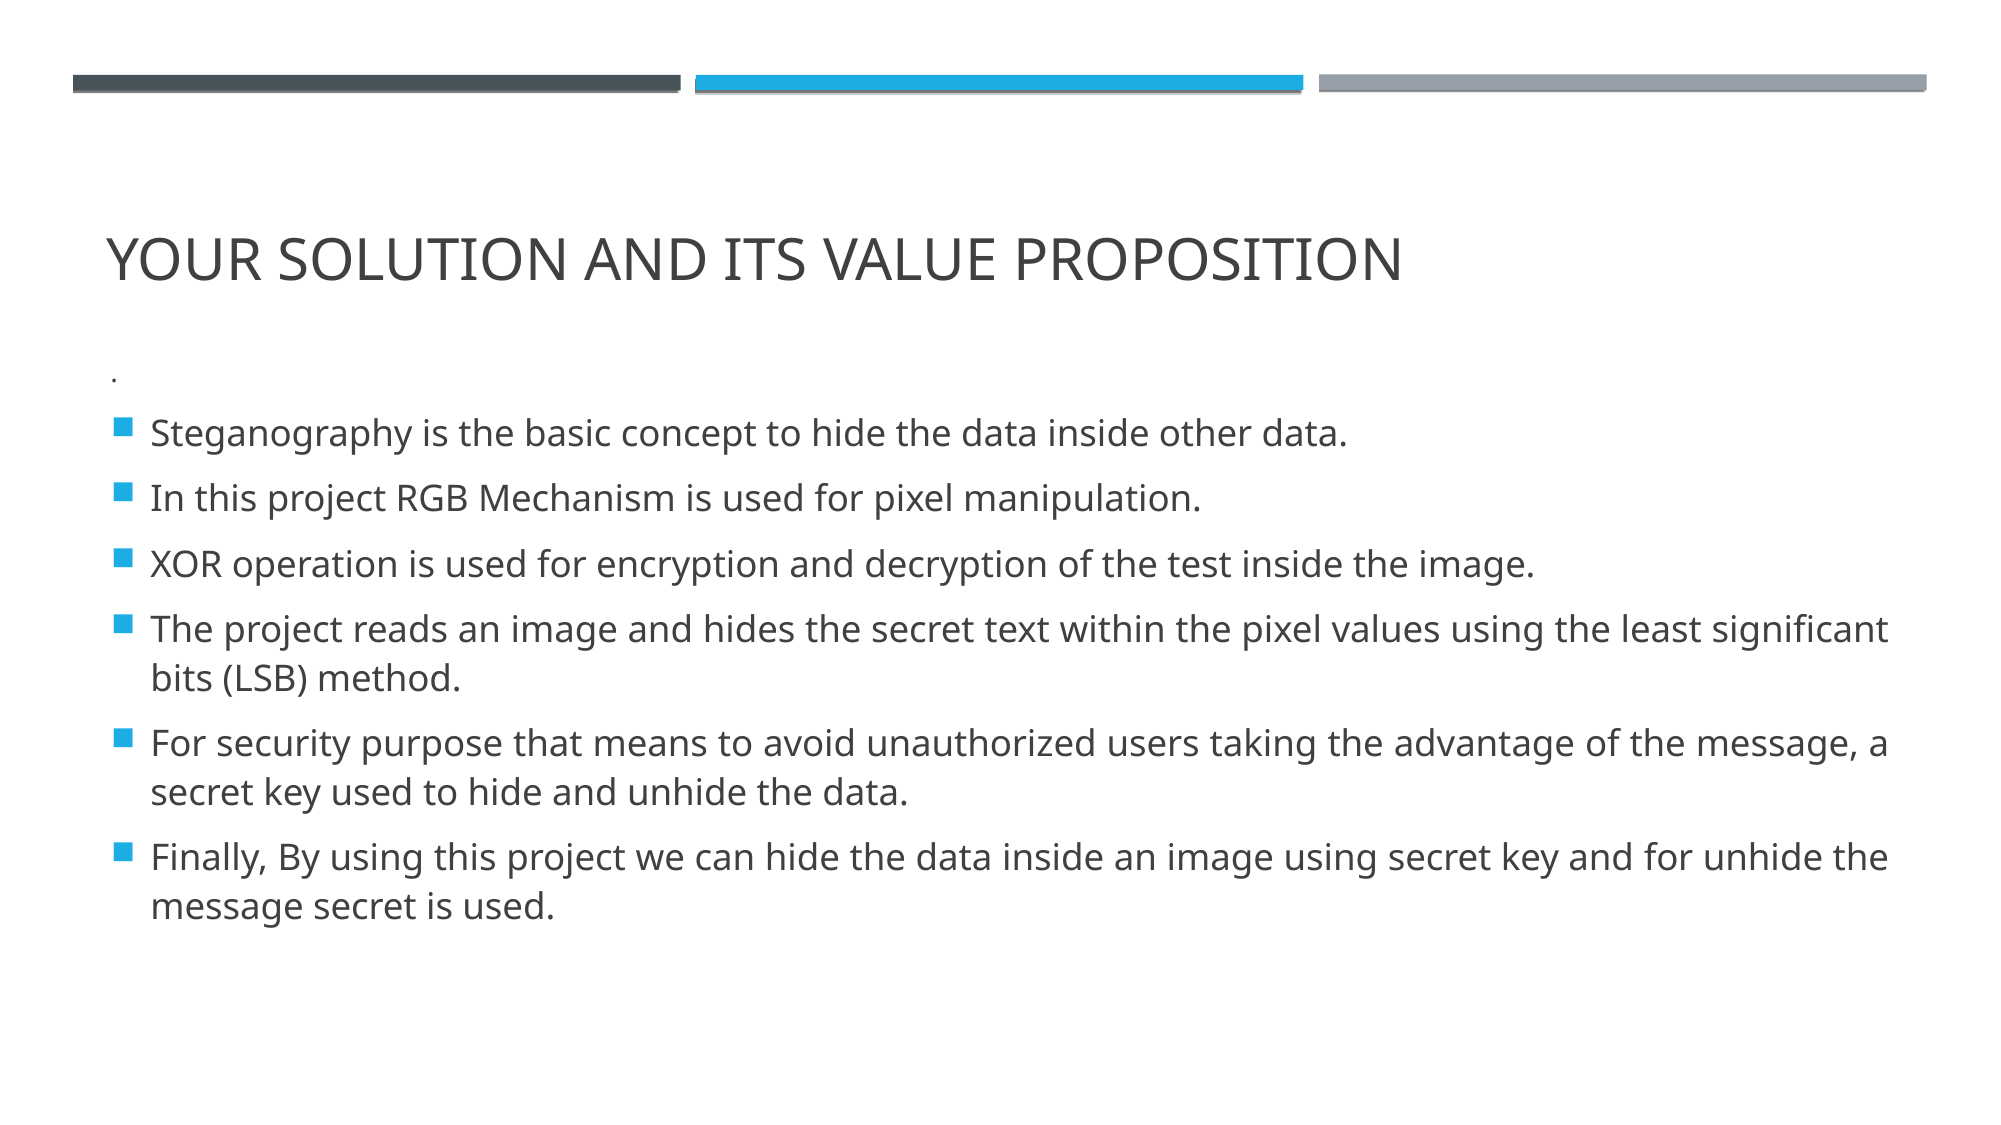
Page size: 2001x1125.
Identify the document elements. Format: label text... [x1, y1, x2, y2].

title YOUR SOLUTION AND ITS VALUE PROPOSITION [91, 124, 1901, 320]
list . Steganography is the basic concept to hide the data inside other data. In this project RGB Mechanism is used for pixel manipulation. XOR operation is used for encryption and decryption of the test inside the image. The project reads an image and hides the secret text within the pixel values using the least significant bits (LSB) method. For security purpose that means to avoid unauthorized users taking the advantage of the message, a secret key used to hide and unhide the data. Finally, By using this project we can hide the data inside an image using secret key and for unhide the message secret is used. [95, 340, 1905, 937]
